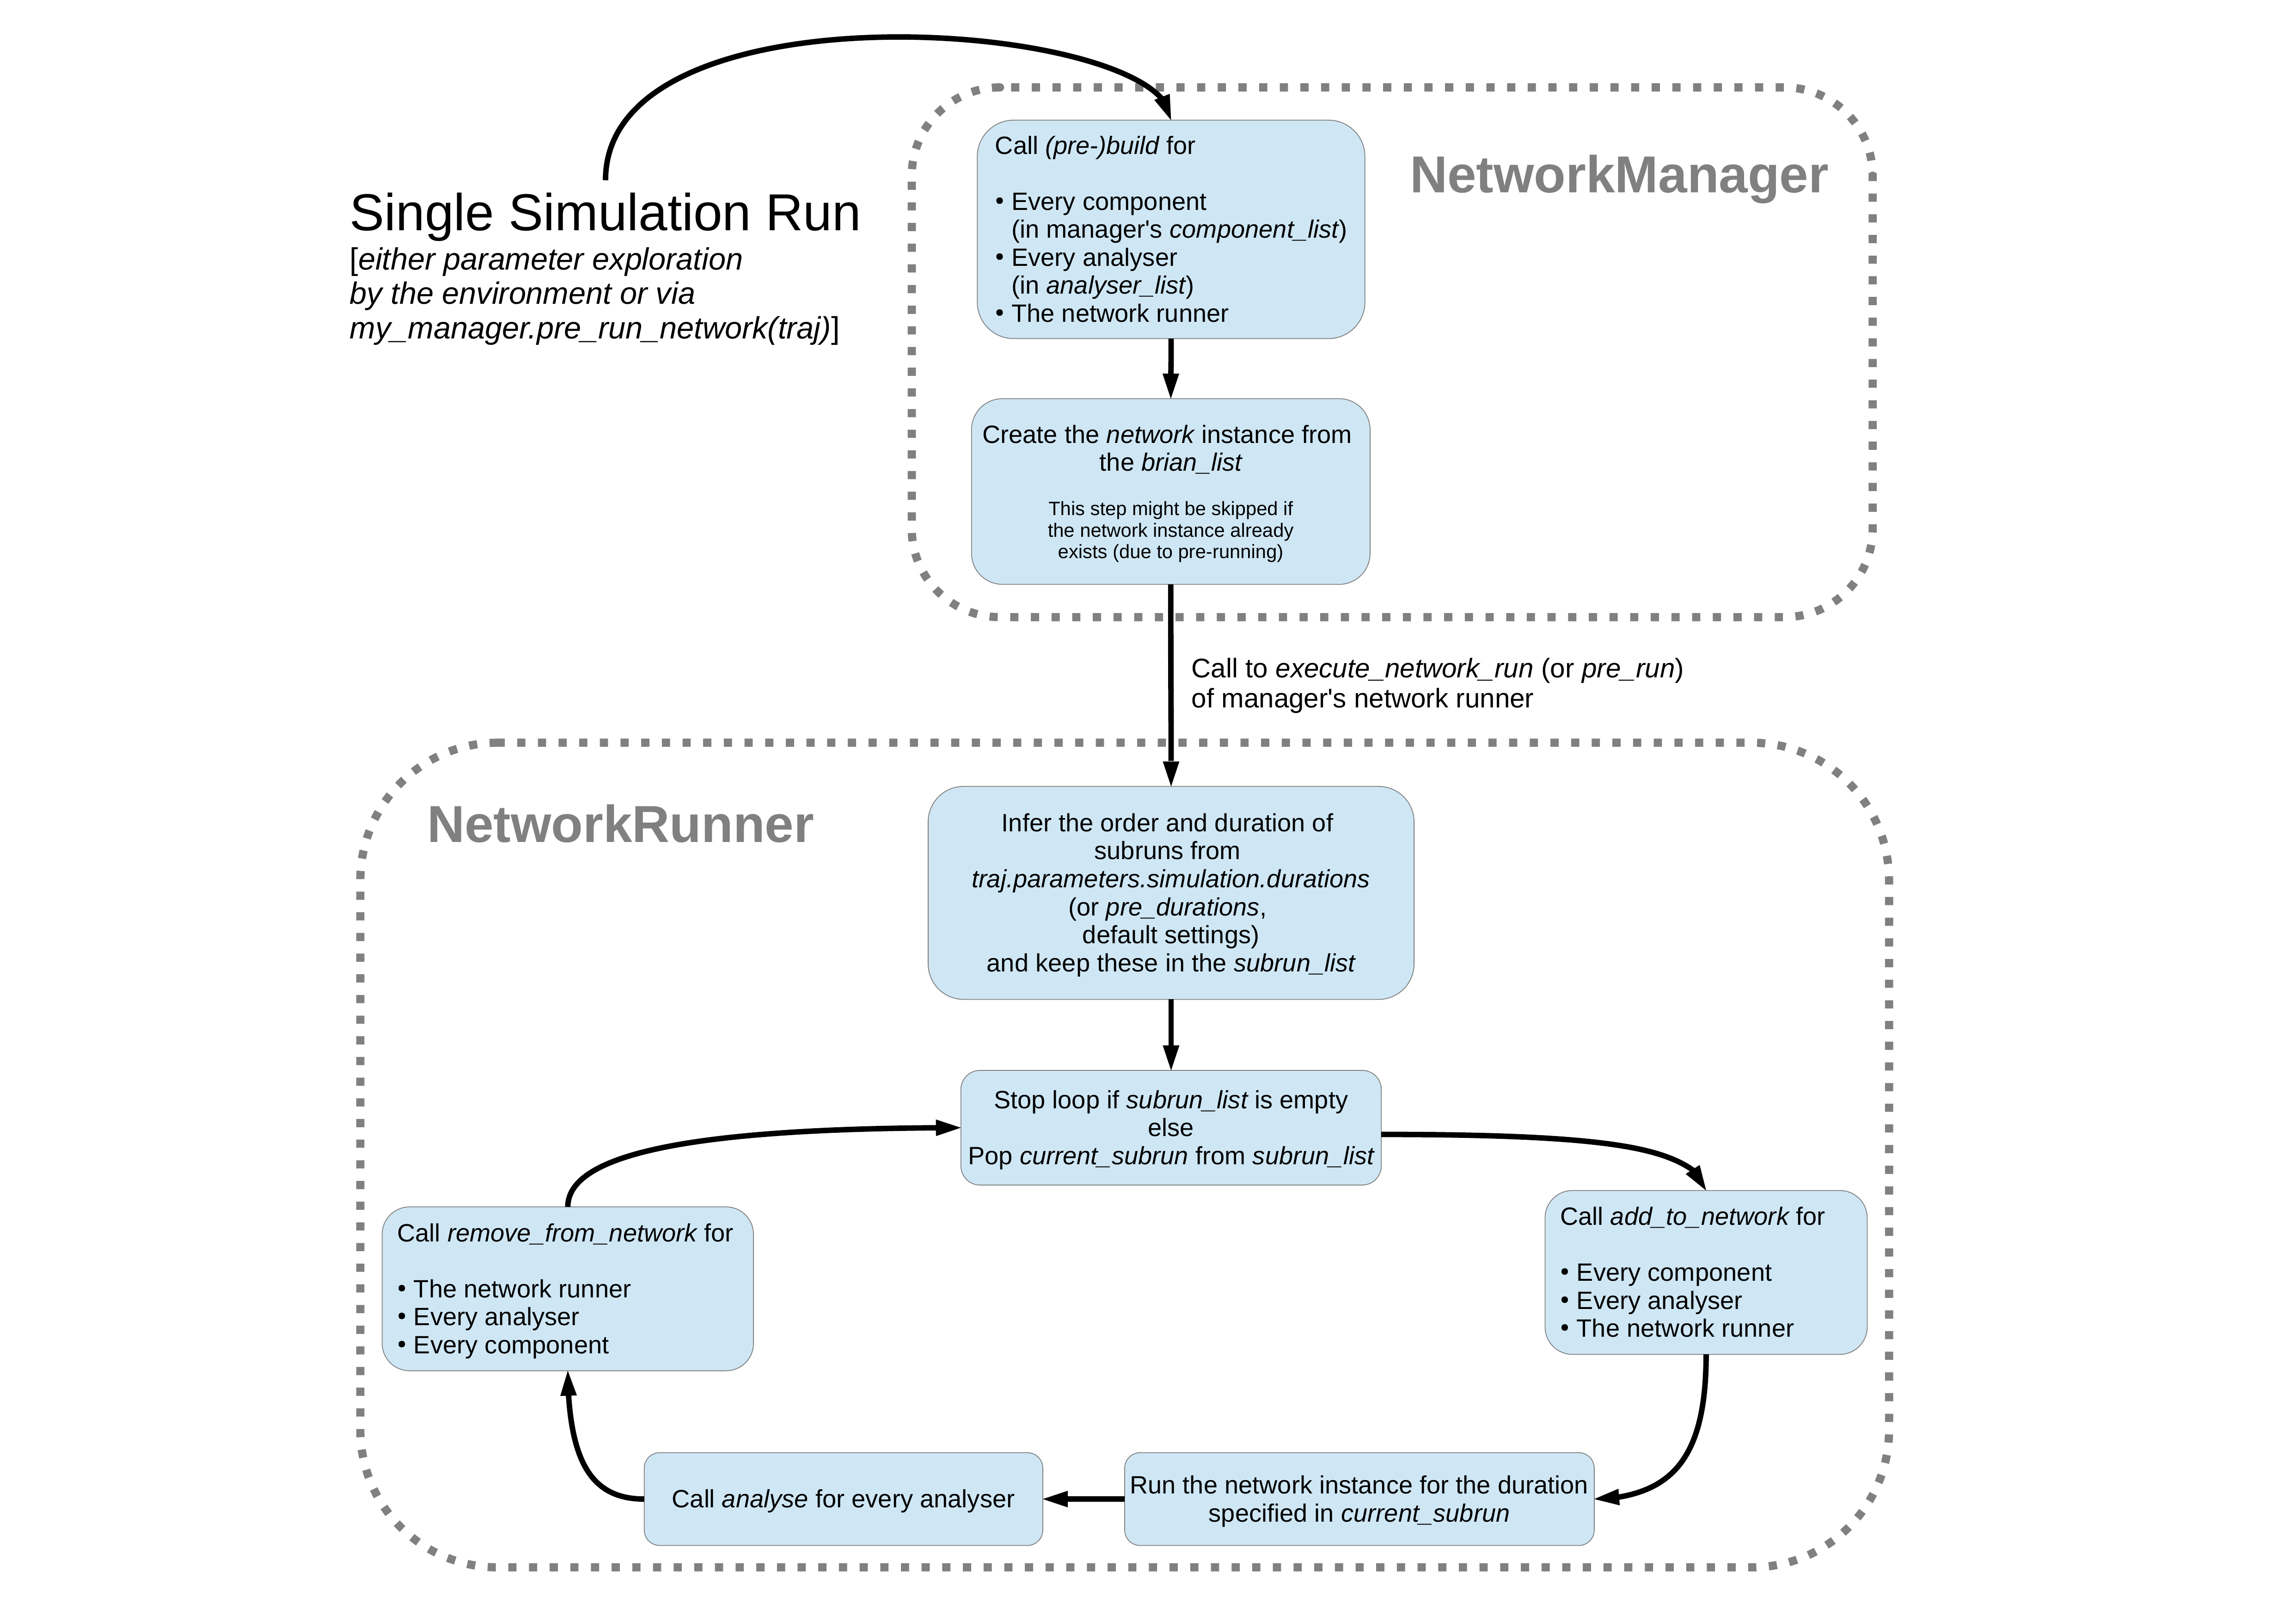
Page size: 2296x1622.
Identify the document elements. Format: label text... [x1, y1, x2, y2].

text_box Single Simulation Run [either parameter exploration by the environment or via my_manager.pre_run_network(traj)] [343, 180, 868, 349]
text_box Call add_to_network for Every component Every analyser The network runner [1545, 1190, 1867, 1355]
text_box Infer the order and duration of subruns from traj.parameters.simulation.durations (or pre_durations, default settings) and keep these in the subrun_list [928, 786, 1414, 1000]
text_box Call (pre-)build for Every component (in manager's component_list) Every analyser (in analyser_list) The network runner [977, 120, 1365, 339]
text_box NetworkRunner [420, 792, 821, 857]
text_box Stop loop if subrun_list is empty else Pop current_subrun from subrun_list [961, 1070, 1382, 1186]
text_box Create the network instance from the brian_list This step might be skipped if the network instance already exists (due to pre-running) [971, 399, 1370, 584]
text_box Call remove_from_network for The network runner Every analyser Every component [382, 1207, 753, 1371]
text_box NetworkManager [1403, 142, 1836, 257]
text_box Call analyse for every analyser [644, 1452, 1043, 1546]
text_box Call to execute_network_run (or pre_run) of manager's network runner [1184, 650, 1699, 717]
text_box Run the network instance for the duration specified in current_subrun [1125, 1452, 1594, 1546]
